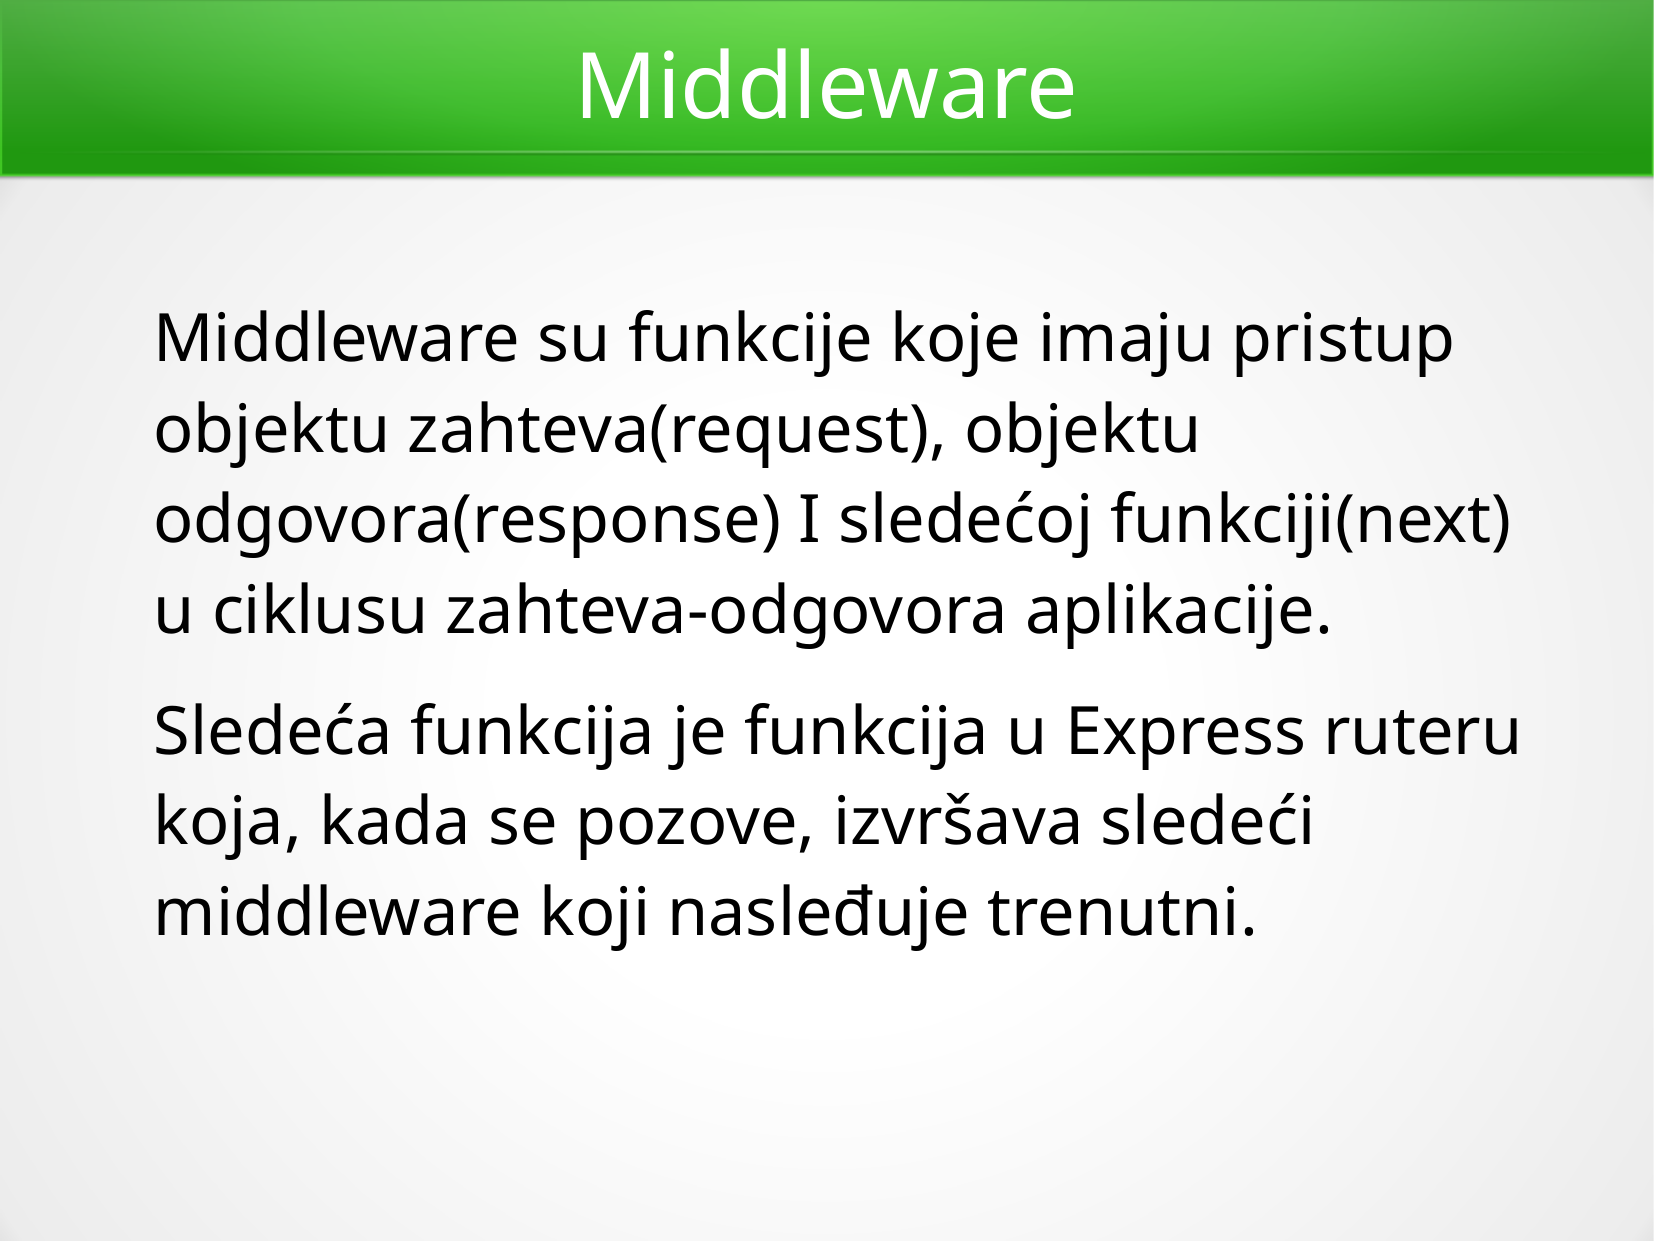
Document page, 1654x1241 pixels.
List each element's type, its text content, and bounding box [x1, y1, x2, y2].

picture [0, 0, 1654, 1241]
list Middleware su funkcije koje imaju pristup objektu zahteva(request), objektu odgovora(response) I sledećoj funkciji(next) u ciklusu zahteva-odgovora aplikacije. Sledeća funkcija je funkcija u Express ruteru koja, kada se pozove, izvršava sledeći middleware koji nasleđuje trenutni. [82, 290, 1561, 1216]
title Middleware [82, 11, 1571, 154]
